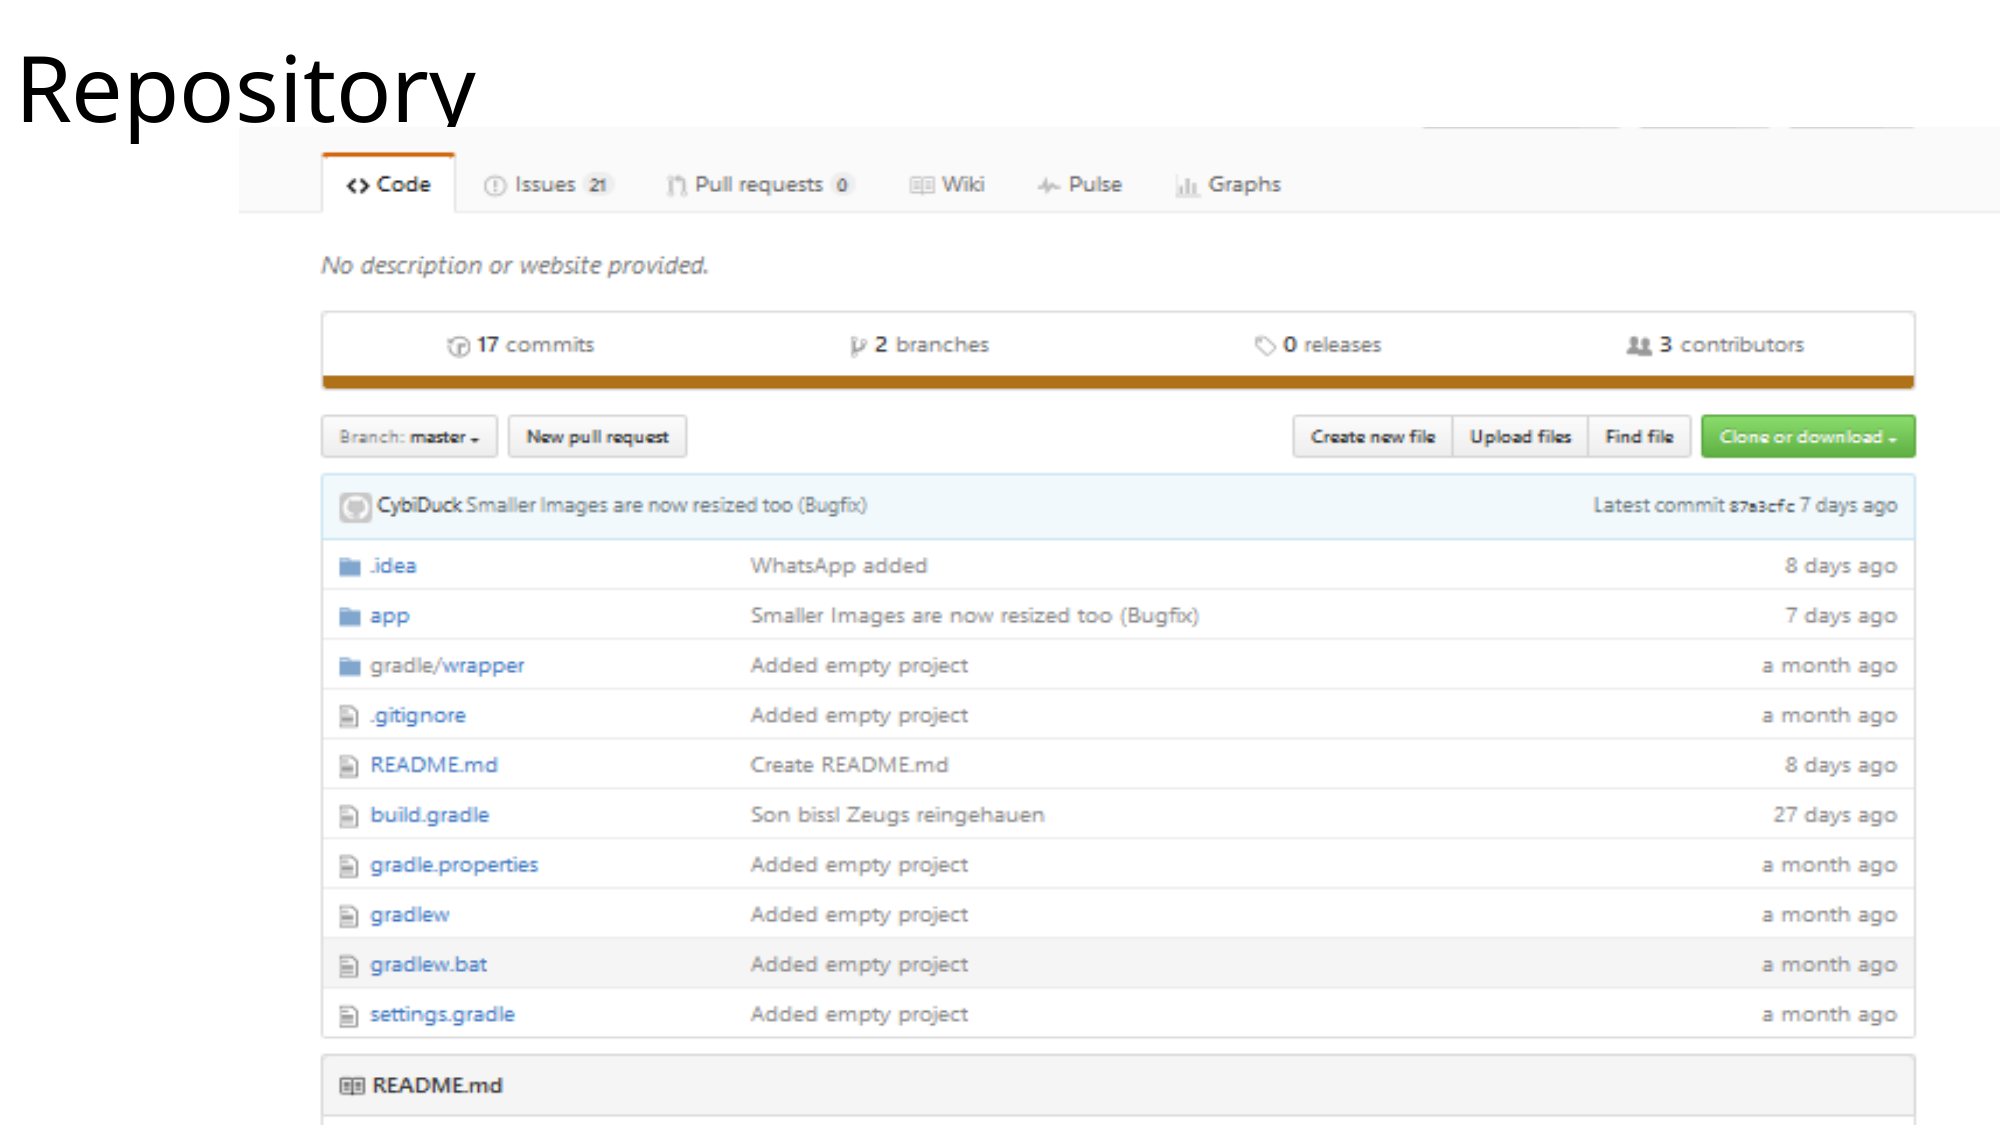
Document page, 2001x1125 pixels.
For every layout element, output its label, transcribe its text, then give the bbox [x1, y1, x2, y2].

picture [238, 127, 2000, 1125]
title Repository [0, 0, 1726, 202]
